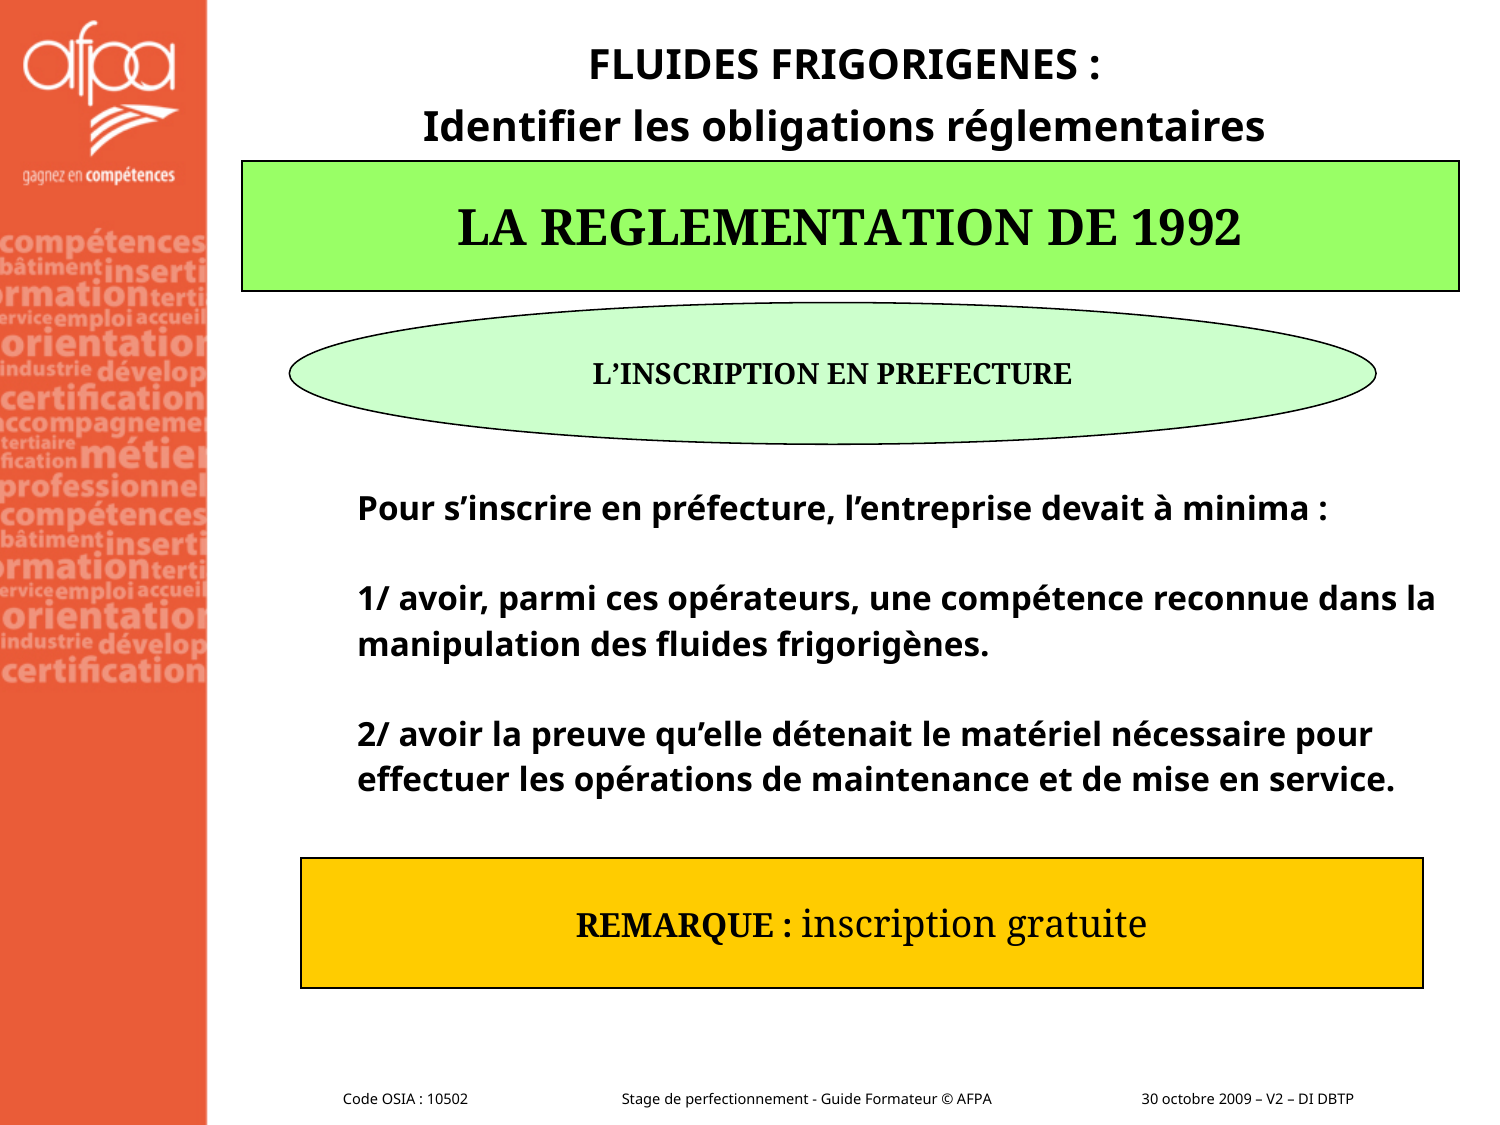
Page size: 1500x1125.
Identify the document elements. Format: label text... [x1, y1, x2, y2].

text_box REMARQUE : inscription gratuite [301, 857, 1424, 988]
title Pour s’inscrire en préfecture, l’entreprise devait à minima : 1/ avoir, parmi ces opérateurs, une compétence reconnue dans la manipulation des fluides frigorigènes. 2/ avoir la preuve qu’elle détenait le matériel nécessaire pour effectuer les opérations de maintenance et de mise en service. [242, 291, 1459, 1012]
subtitle FLUIDES FRIGORIGENES : Identifier les obligations réglementaires [242, 31, 1447, 160]
picture [0, 0, 1500, 1125]
text_box L’INSCRIPTION EN PREFECTURE [289, 302, 1377, 445]
text_box LA REGLEMENTATION DE 1992 [242, 160, 1459, 291]
